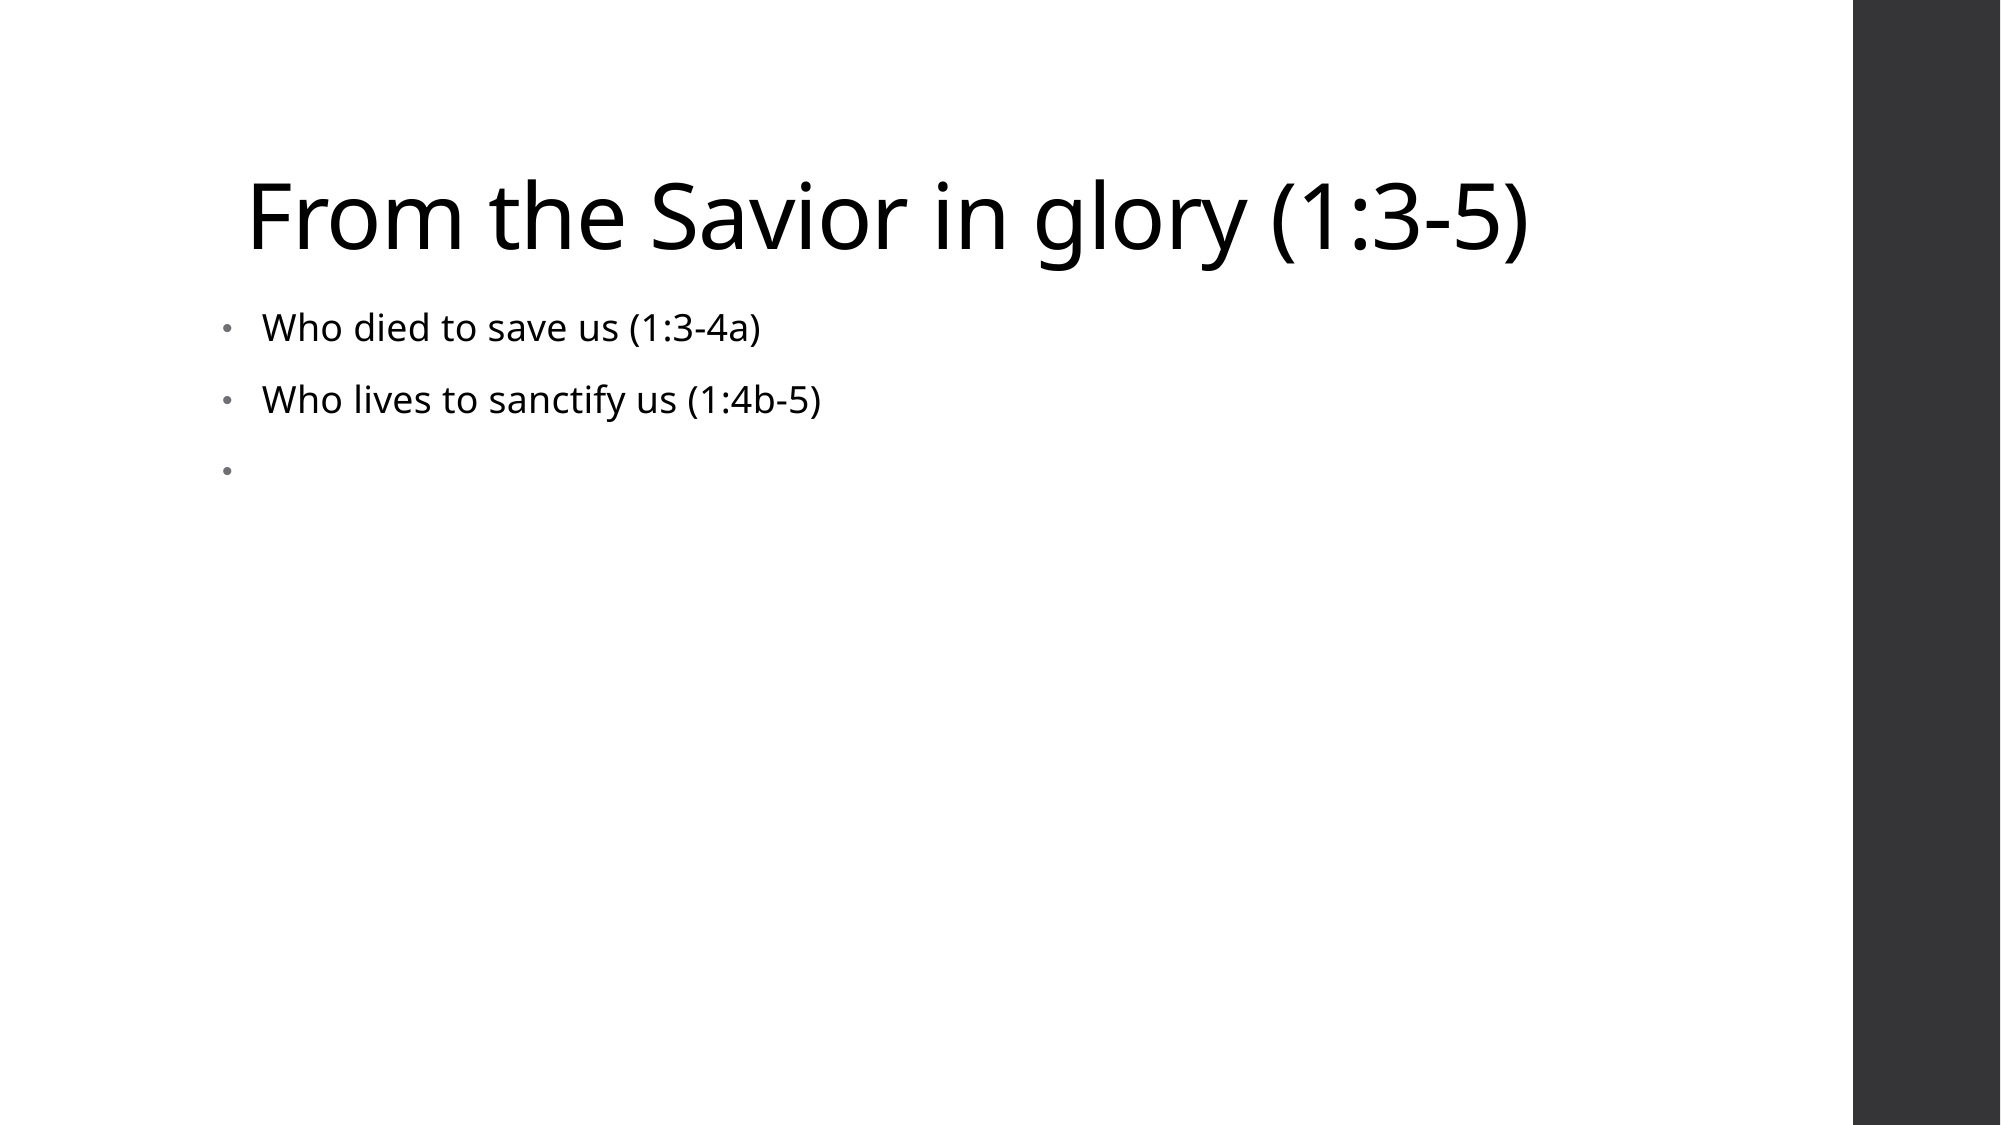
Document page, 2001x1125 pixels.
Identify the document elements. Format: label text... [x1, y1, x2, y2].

list Who died to save us (1:3-4a) Who lives to sanctify us (1:4b-5) [206, 299, 1617, 1014]
title From the Savior in glory (1:3-5) [206, 60, 1797, 278]
